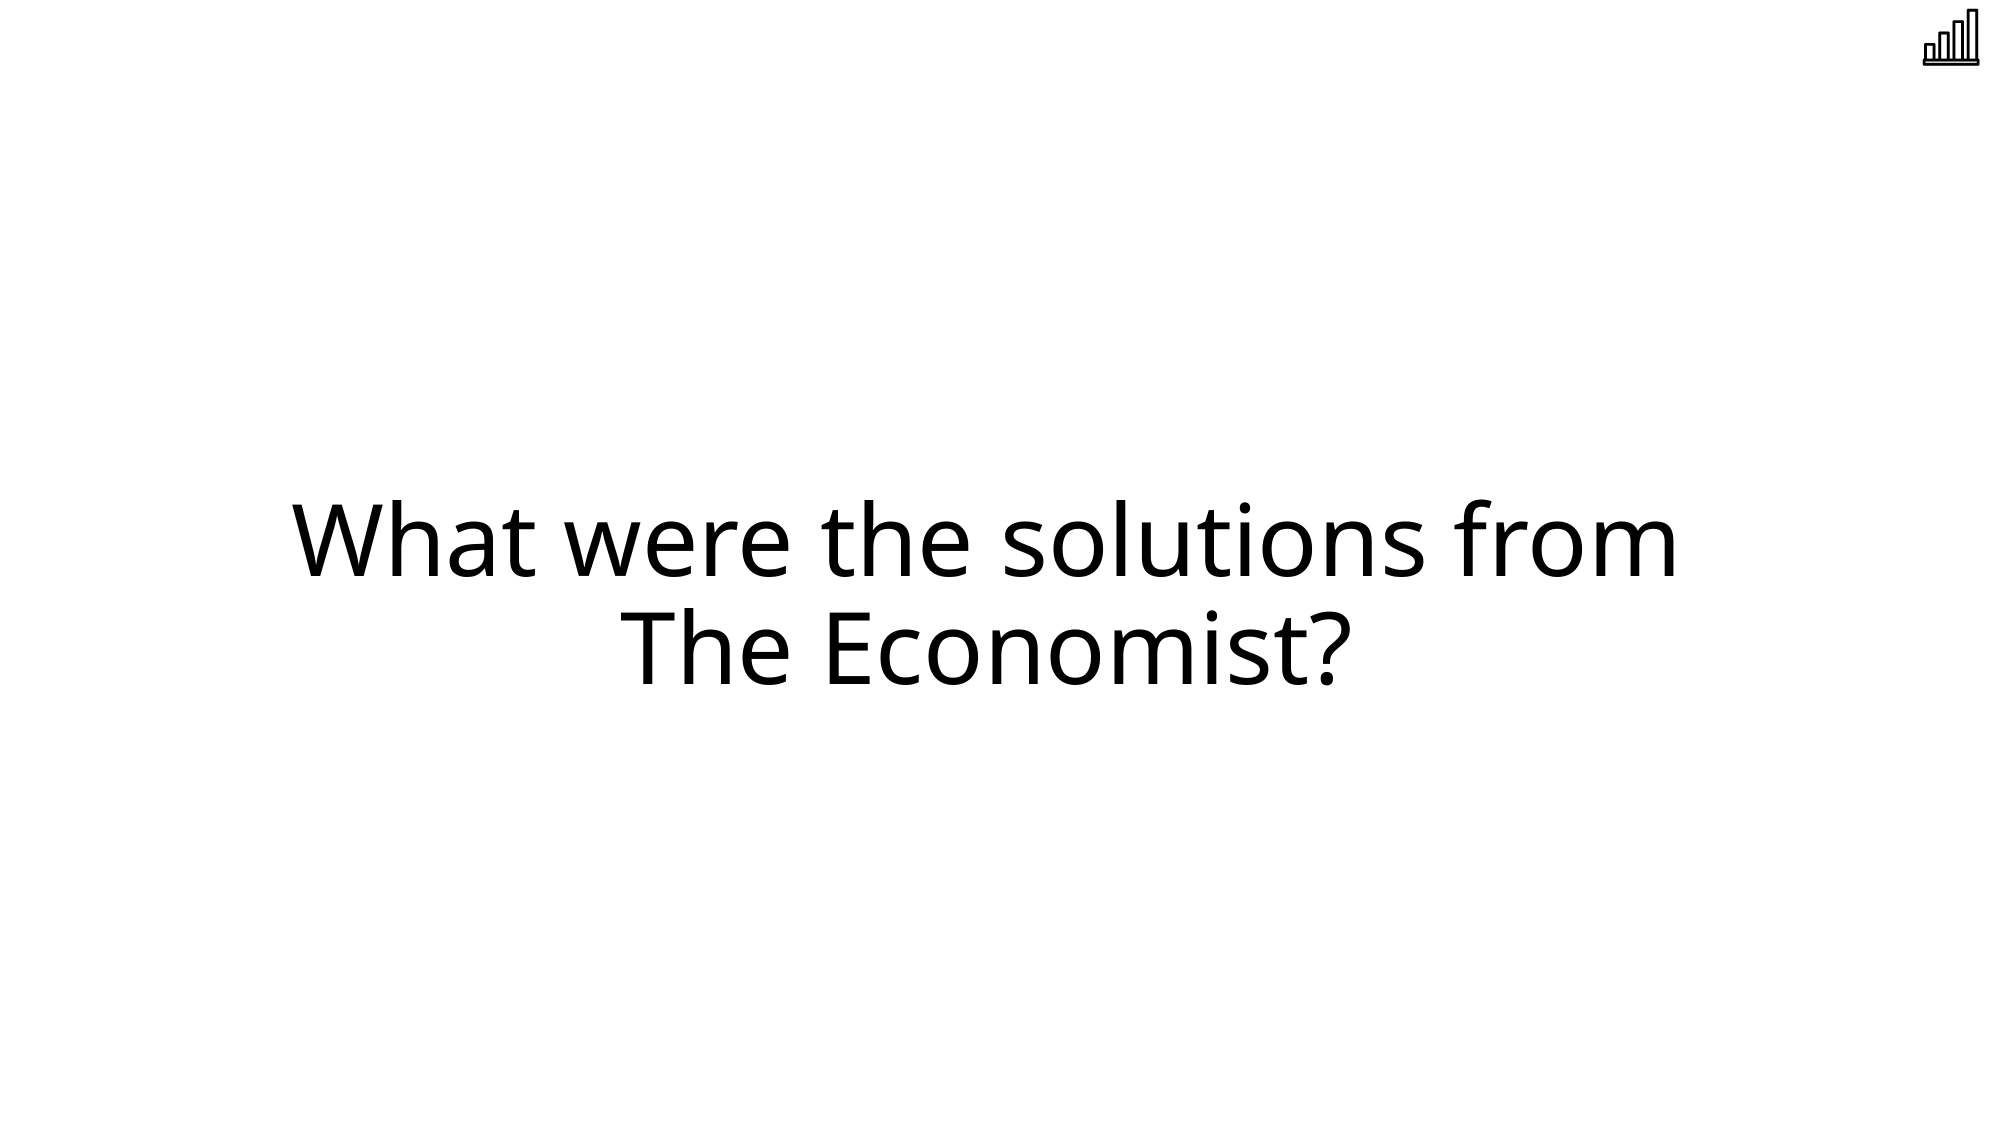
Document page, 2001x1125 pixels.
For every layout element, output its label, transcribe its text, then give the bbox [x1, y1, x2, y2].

title What were the solutions from The Economist? [68, 470, 1932, 655]
picture [1868, 0, 2000, 105]
